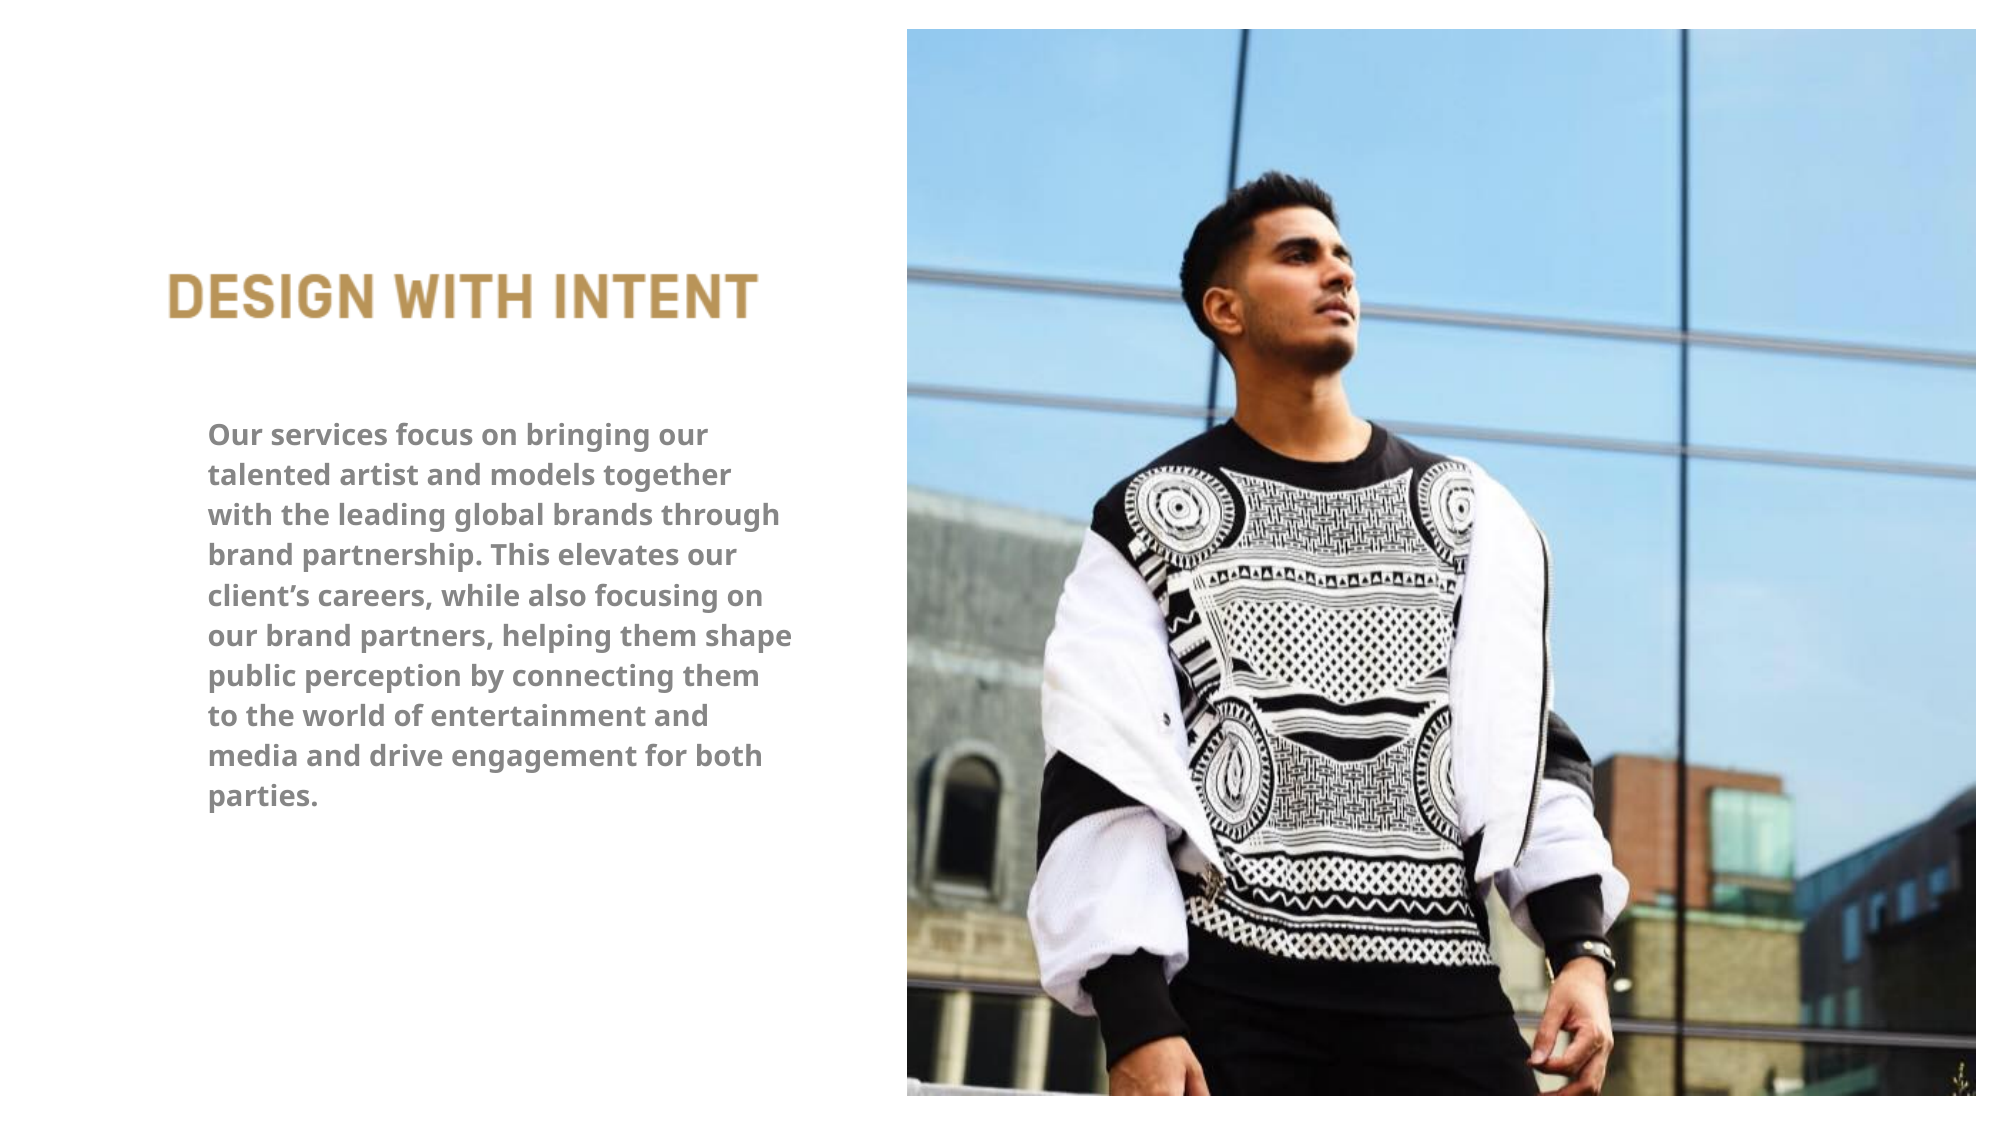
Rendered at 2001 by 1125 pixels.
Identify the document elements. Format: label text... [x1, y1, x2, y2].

picture [907, 29, 1976, 1096]
picture [125, 243, 812, 356]
text_box Our services focus on bringing our talented artist and models together with the leading global brands through brand partnership. This elevates our client’s careers, while also focusing on our brand partners, helping them shape public perception by connecting them to the world of entertainment and media and drive engagement for both parties. [192, 356, 812, 783]
